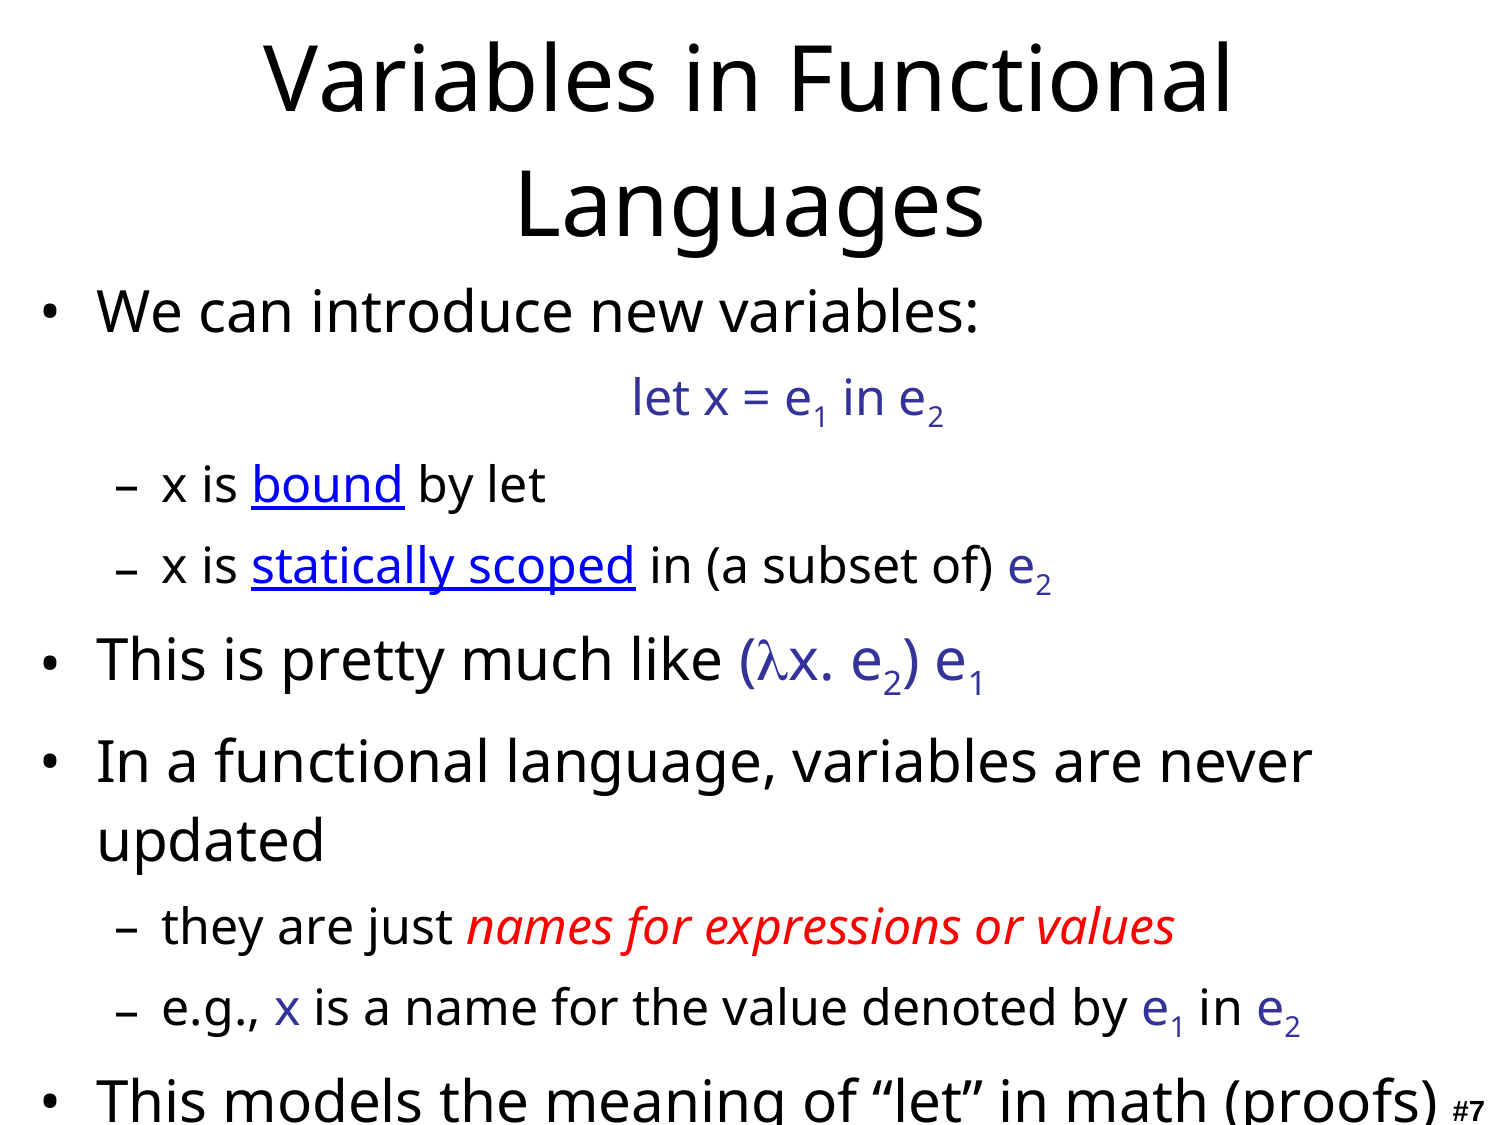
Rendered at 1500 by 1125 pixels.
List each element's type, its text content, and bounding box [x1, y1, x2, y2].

title Variables in Functional Languages [24, 45, 1476, 233]
list We can introduce new variables: let x = e1 in e2 x is bound by let x is statically scoped in (a subset of) e2 This is pretty much like (x. e2) e1 In a functional language, variables are never updated they are just names for expressions or values e.g., x is a name for the value denoted by e1 in e2 This models the meaning of “let” in math (proofs) [24, 262, 1476, 1101]
